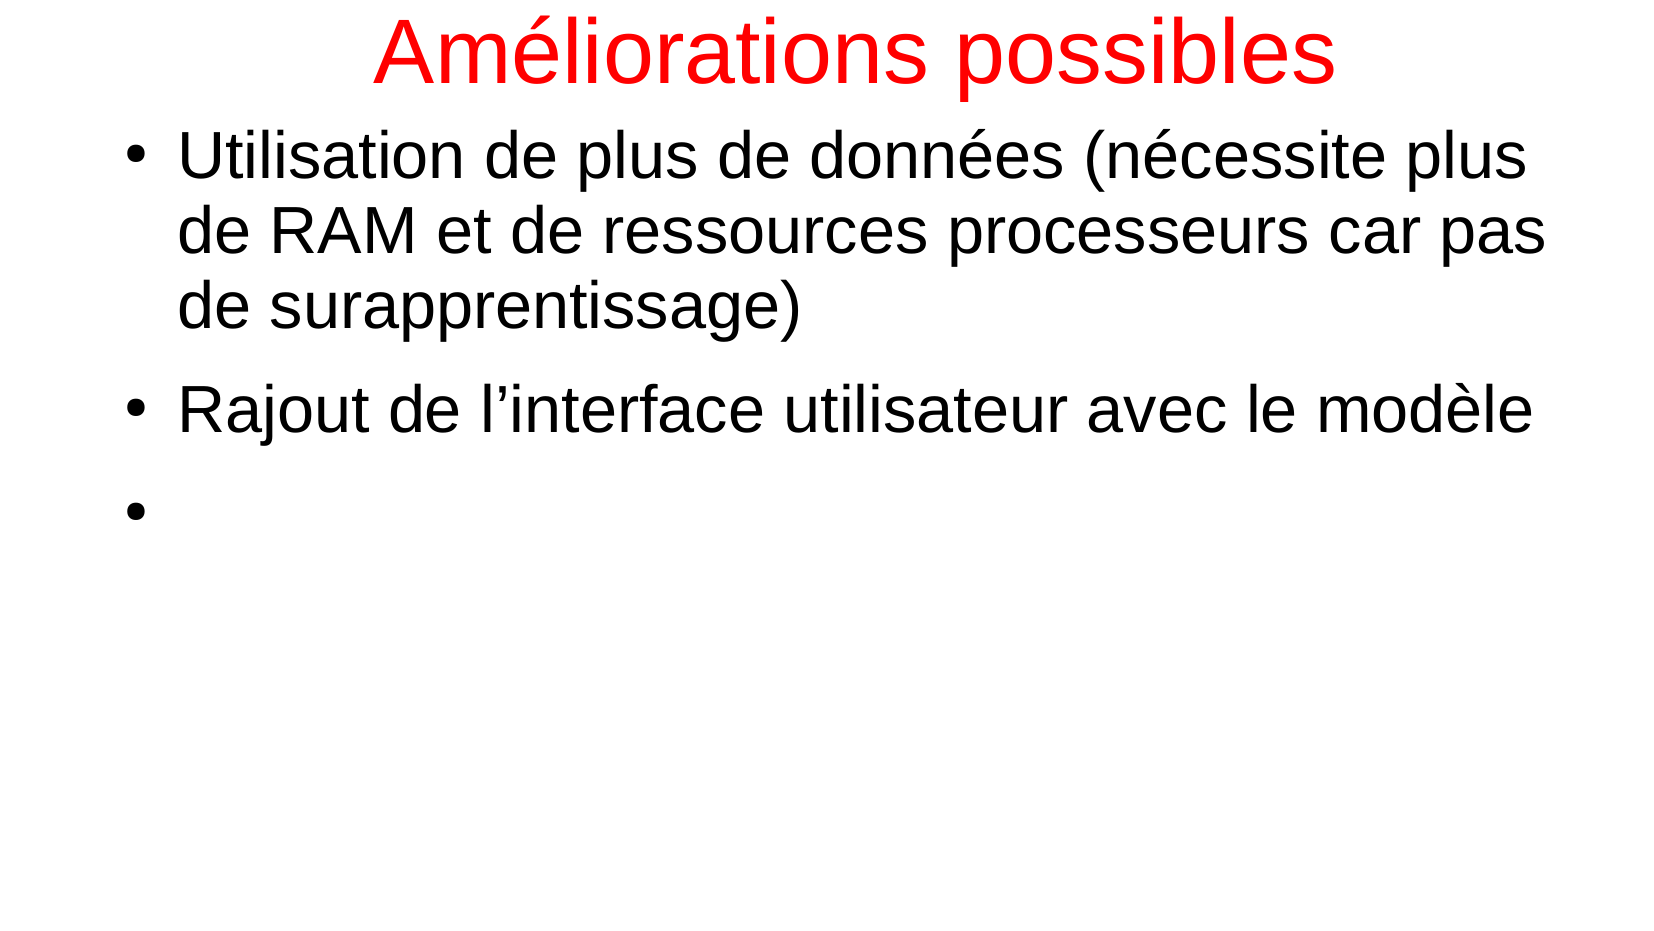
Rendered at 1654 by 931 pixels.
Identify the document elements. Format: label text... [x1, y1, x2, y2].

list Utilisation de plus de données (nécessite plus de RAM et de ressources processeurs car pas de surapprentissage) Rajout de l’interface utilisateur avec le modèle [106, 118, 1595, 876]
title Améliorations possibles [76, 0, 1565, 103]
